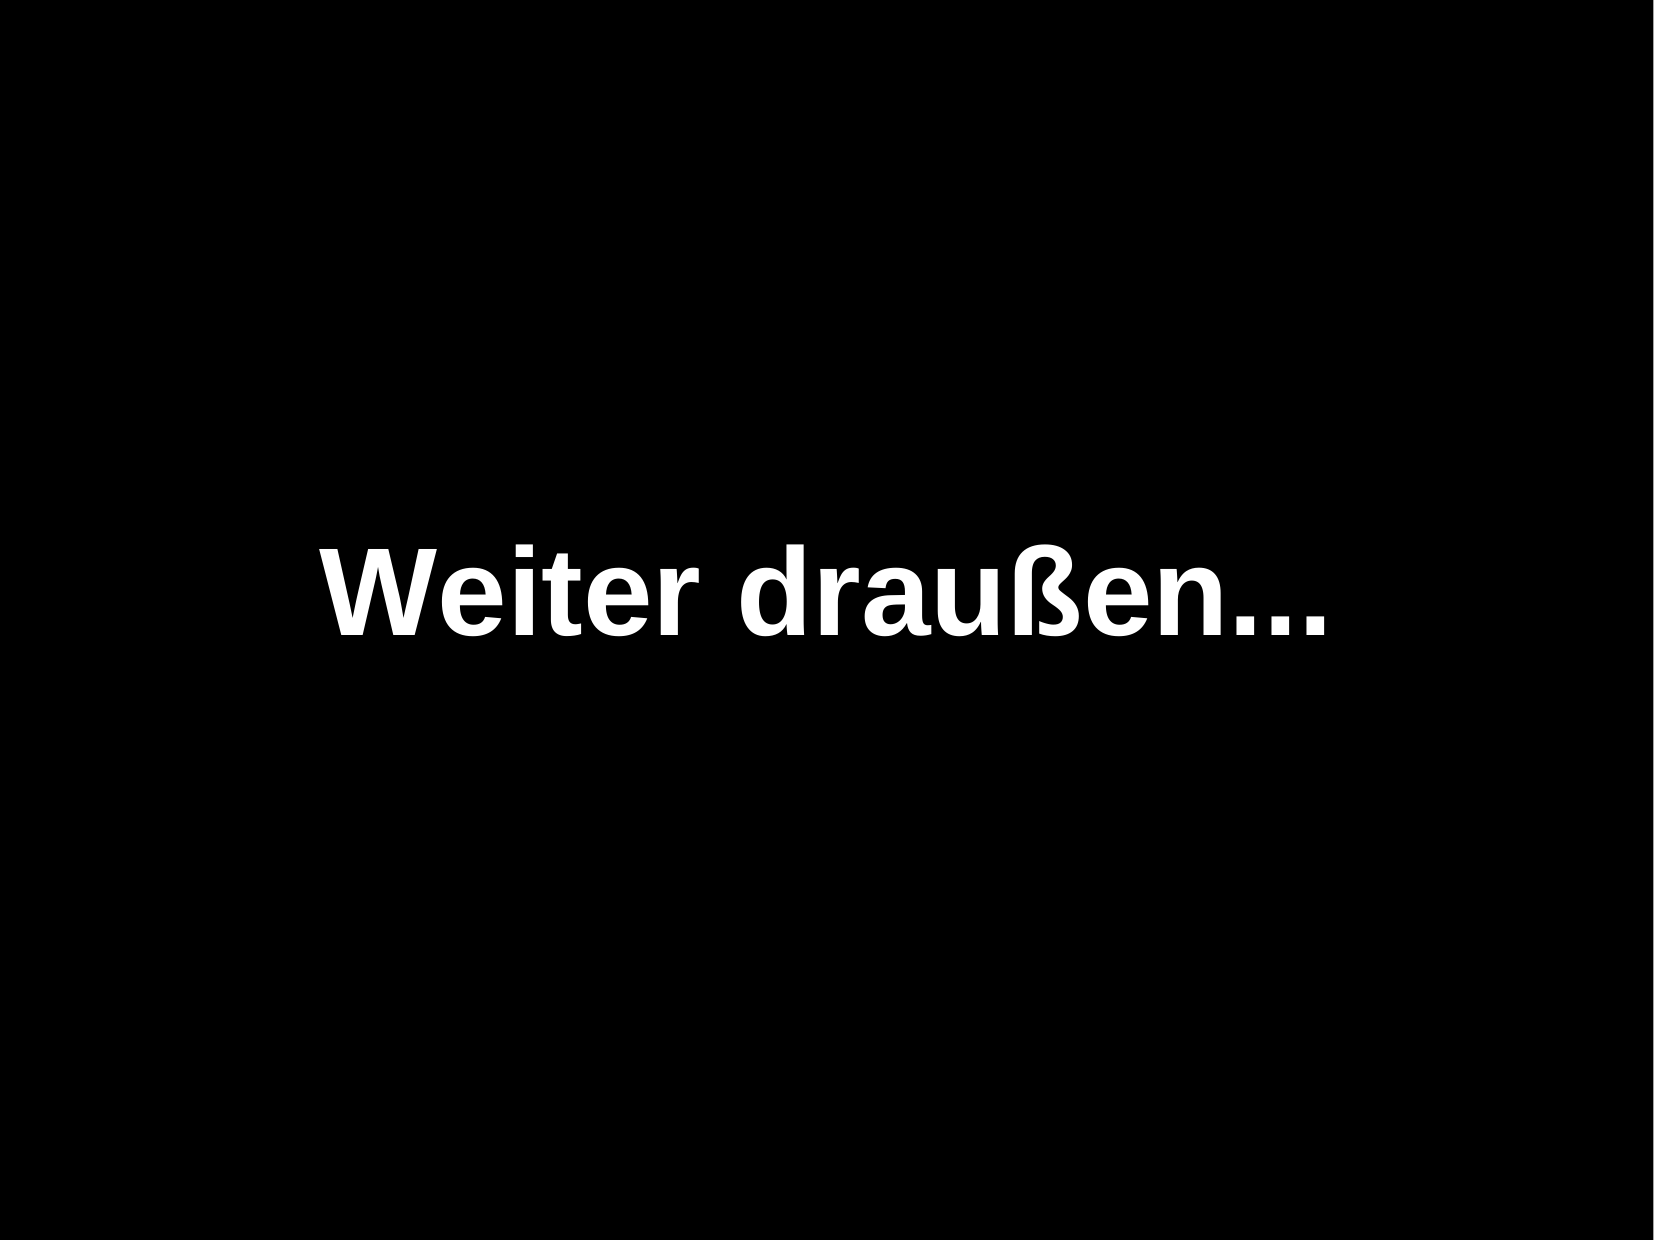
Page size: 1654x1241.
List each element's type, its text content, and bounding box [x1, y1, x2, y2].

text_box Weiter draußen... [0, 524, 1654, 680]
